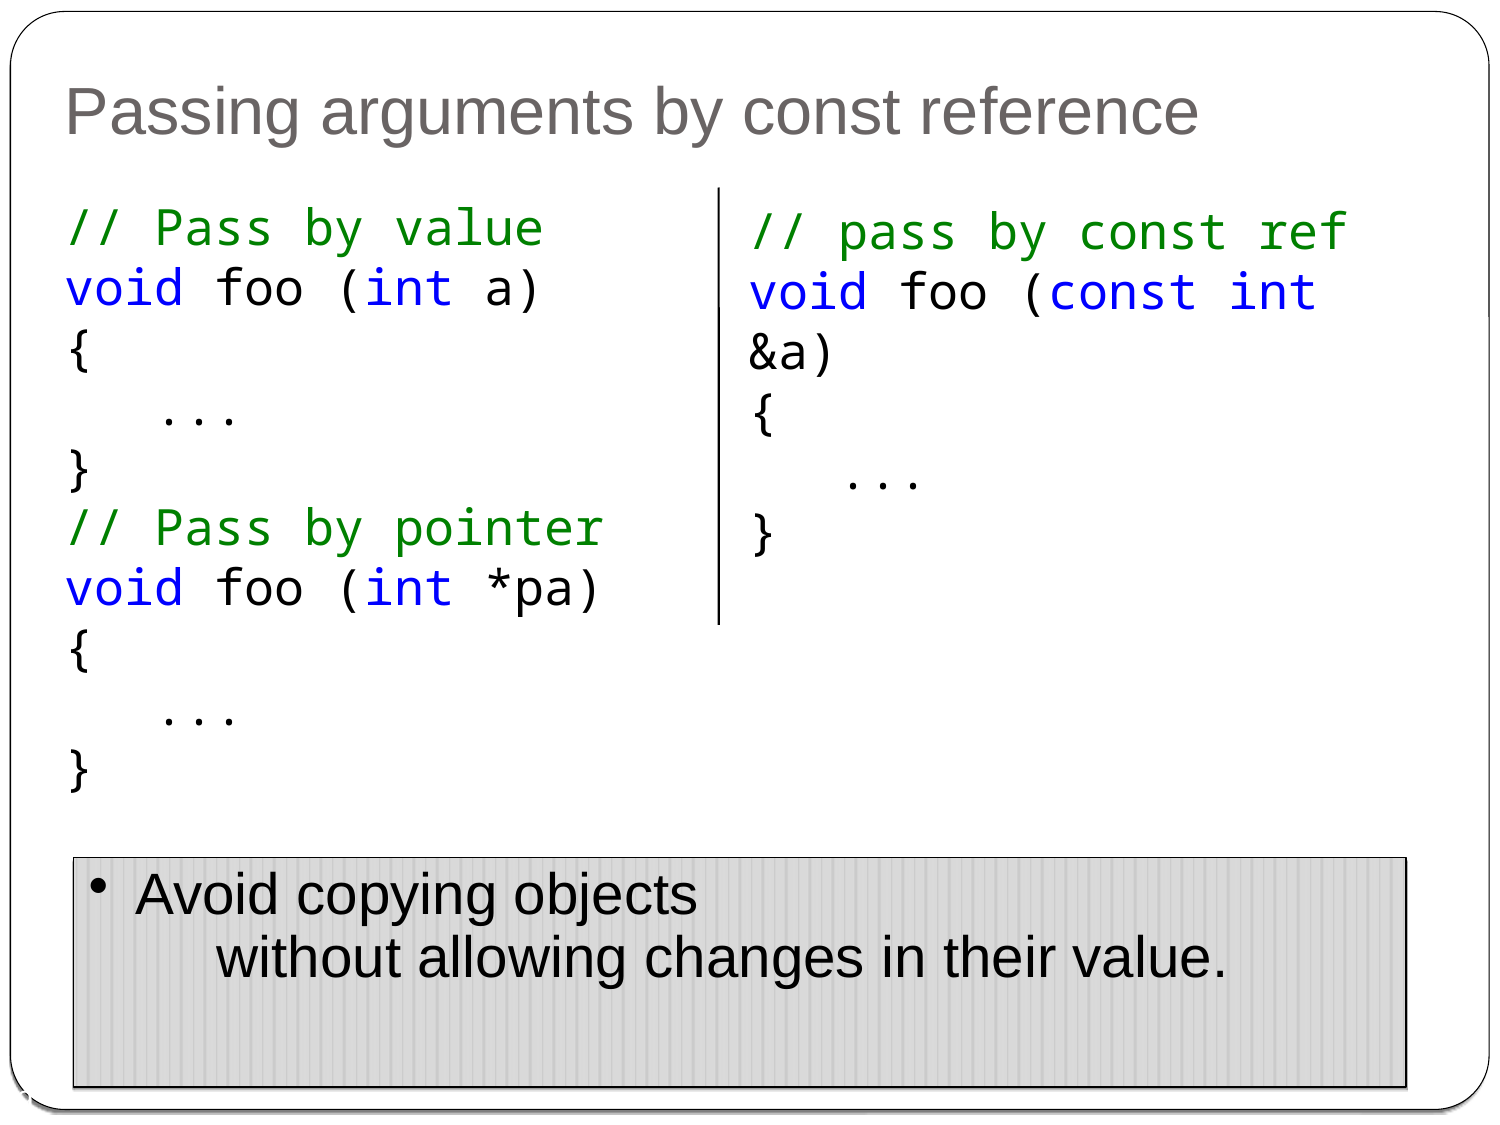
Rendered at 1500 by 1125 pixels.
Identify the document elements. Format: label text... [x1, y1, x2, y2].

text_box Avoid copying objects without allowing changes in their value. [73, 857, 1407, 1087]
title Passing arguments by const reference [50, 45, 1450, 163]
text_box // pass by const ref void foo (const int &a) { ... } [718, 176, 1468, 582]
slide_number <number> [0, 1074, 50, 1125]
list // Pass by value void foo (int a) { ... } // Pass by pointer void foo (int *pa) { ... } [50, 187, 1450, 1125]
